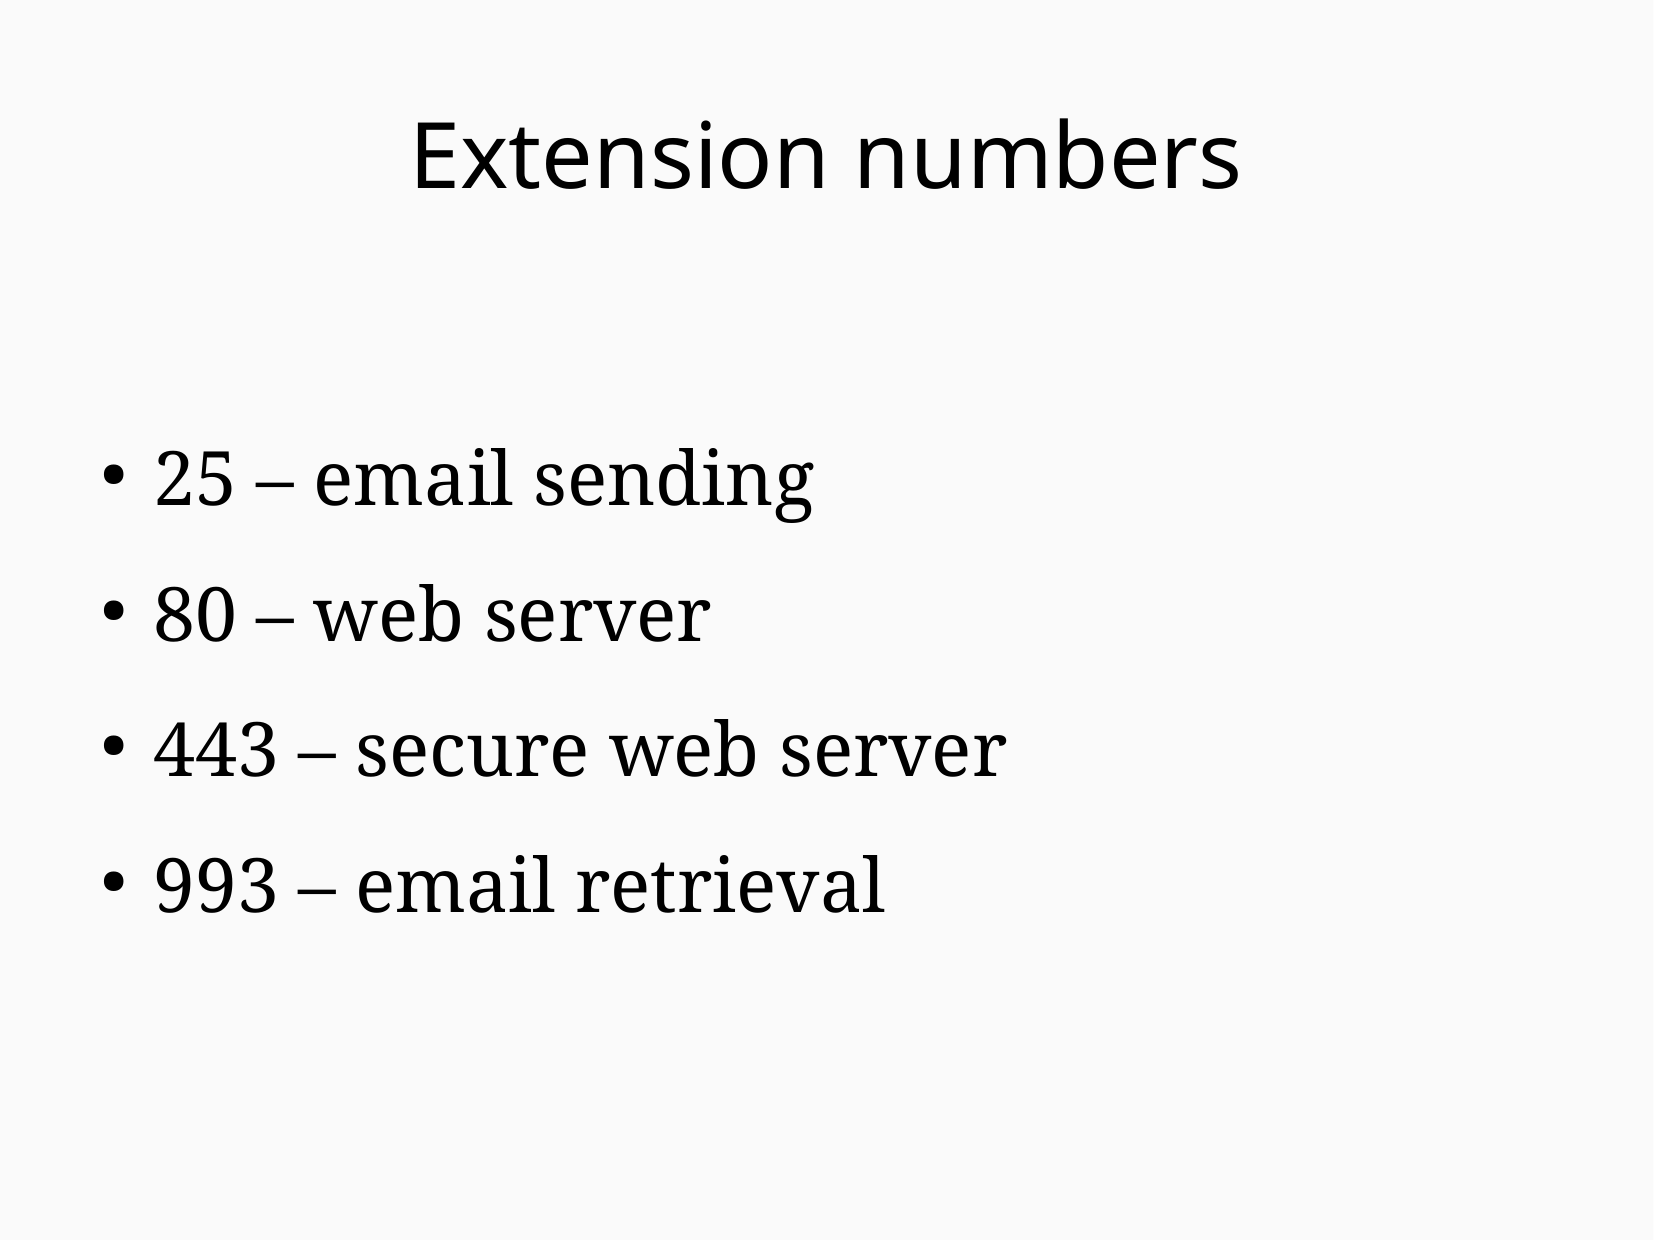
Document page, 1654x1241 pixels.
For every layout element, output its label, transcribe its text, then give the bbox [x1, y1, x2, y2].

list 25 – email sending 80 – web server 443 – secure web server 993 – email retrieval [82, 290, 1571, 1010]
title Extension numbers [82, 49, 1571, 257]
